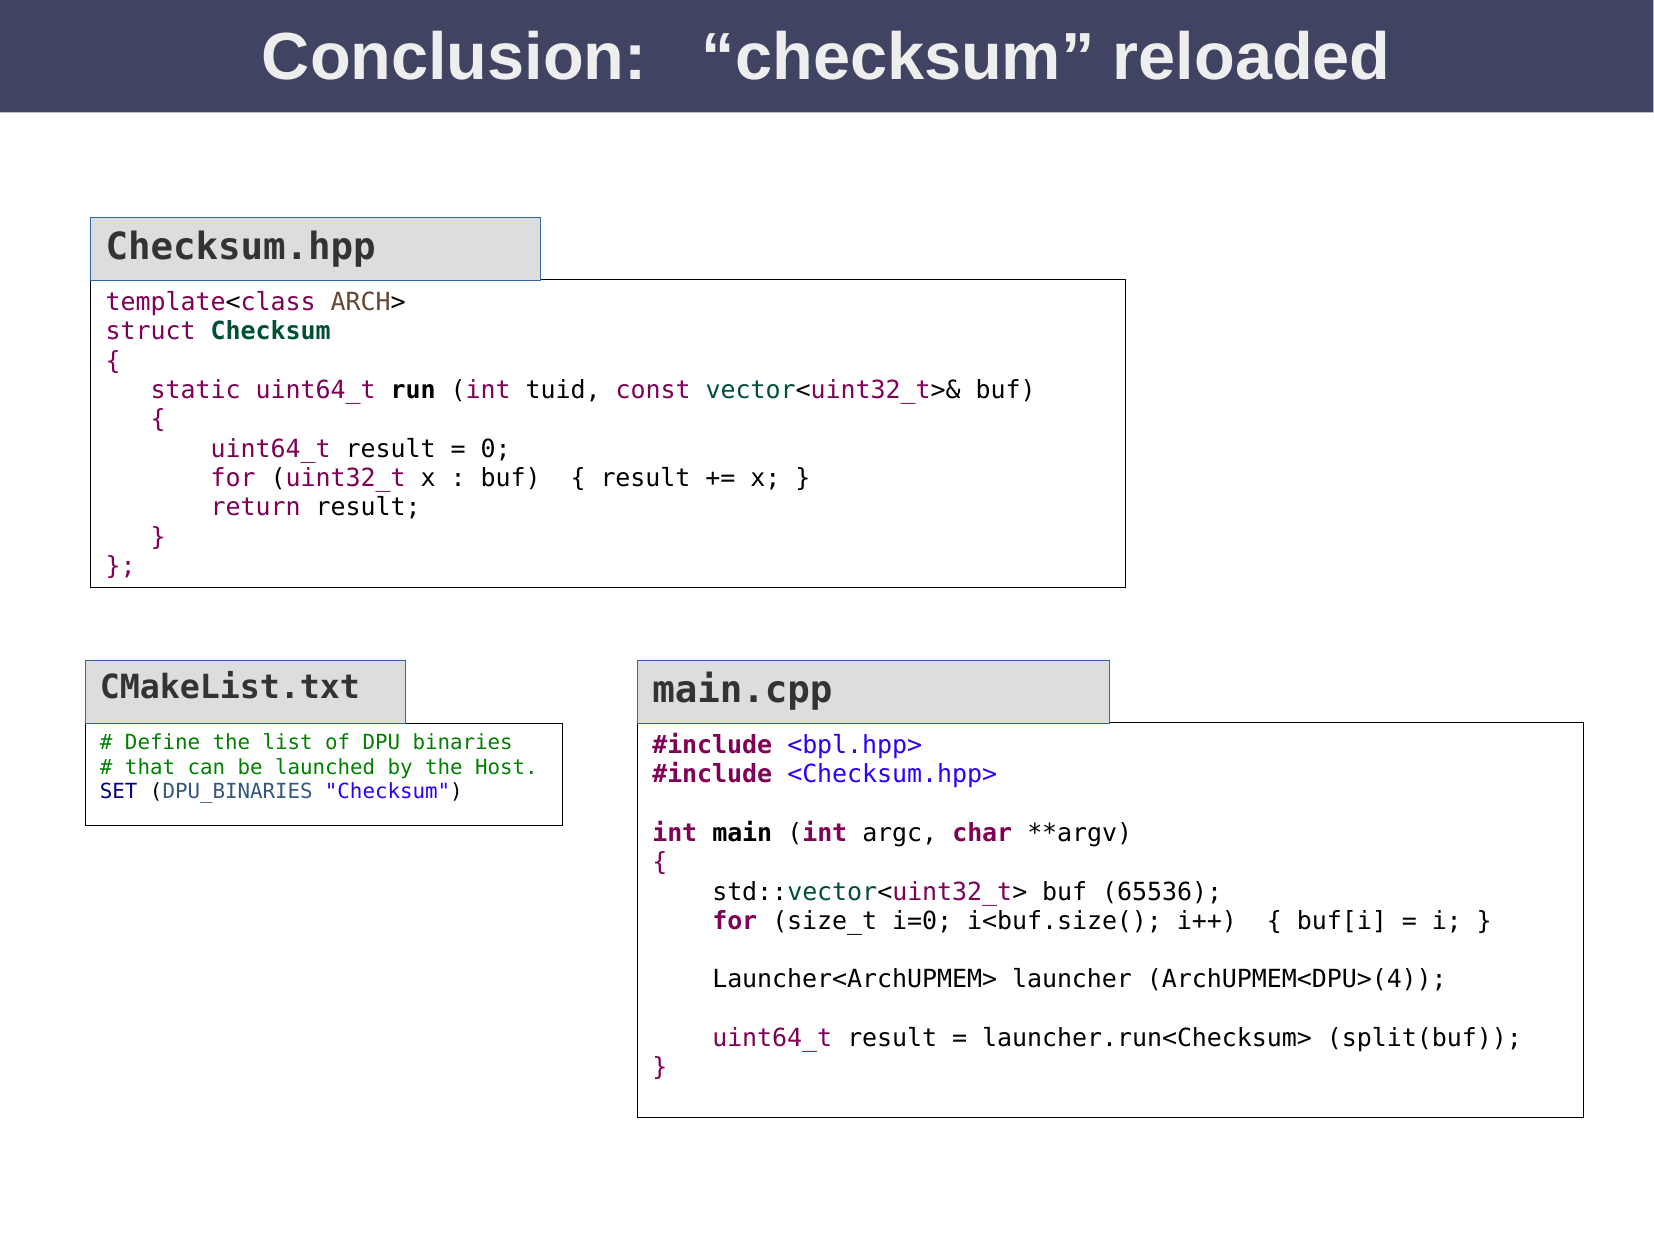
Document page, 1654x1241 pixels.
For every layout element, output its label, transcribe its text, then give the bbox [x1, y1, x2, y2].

text_box # Define the list of DPU binaries # that can be launched by the Host. SET (DPU_BINARIES "Checksum") [85, 723, 563, 826]
text_box Checksum.hpp [90, 217, 541, 281]
text_box template<class ARCH> struct Checksum { static uint64_t run (int tuid, const vector<uint32_t>& buf) { uint64_t result = 0; for (uint32_t x : buf) { result += x; } return result; } }; [90, 279, 1126, 588]
text_box #include <bpl.hpp> #include <Checksum.hpp> int main (int argc, char **argv) { std::vector<uint32_t> buf (65536); for (size_t i=0; i<buf.size(); i++) { buf[i] = i; } Launcher<ArchUPMEM> launcher (ArchUPMEM<DPU>(4)); uint64_t result = launcher.run<Checksum> (split(buf)); } [637, 722, 1584, 1118]
text_box main.cpp [637, 660, 1110, 724]
text_box Conclusion: “checksum” reloaded [0, 0, 1654, 113]
text_box CMakeList.txt [85, 660, 406, 724]
